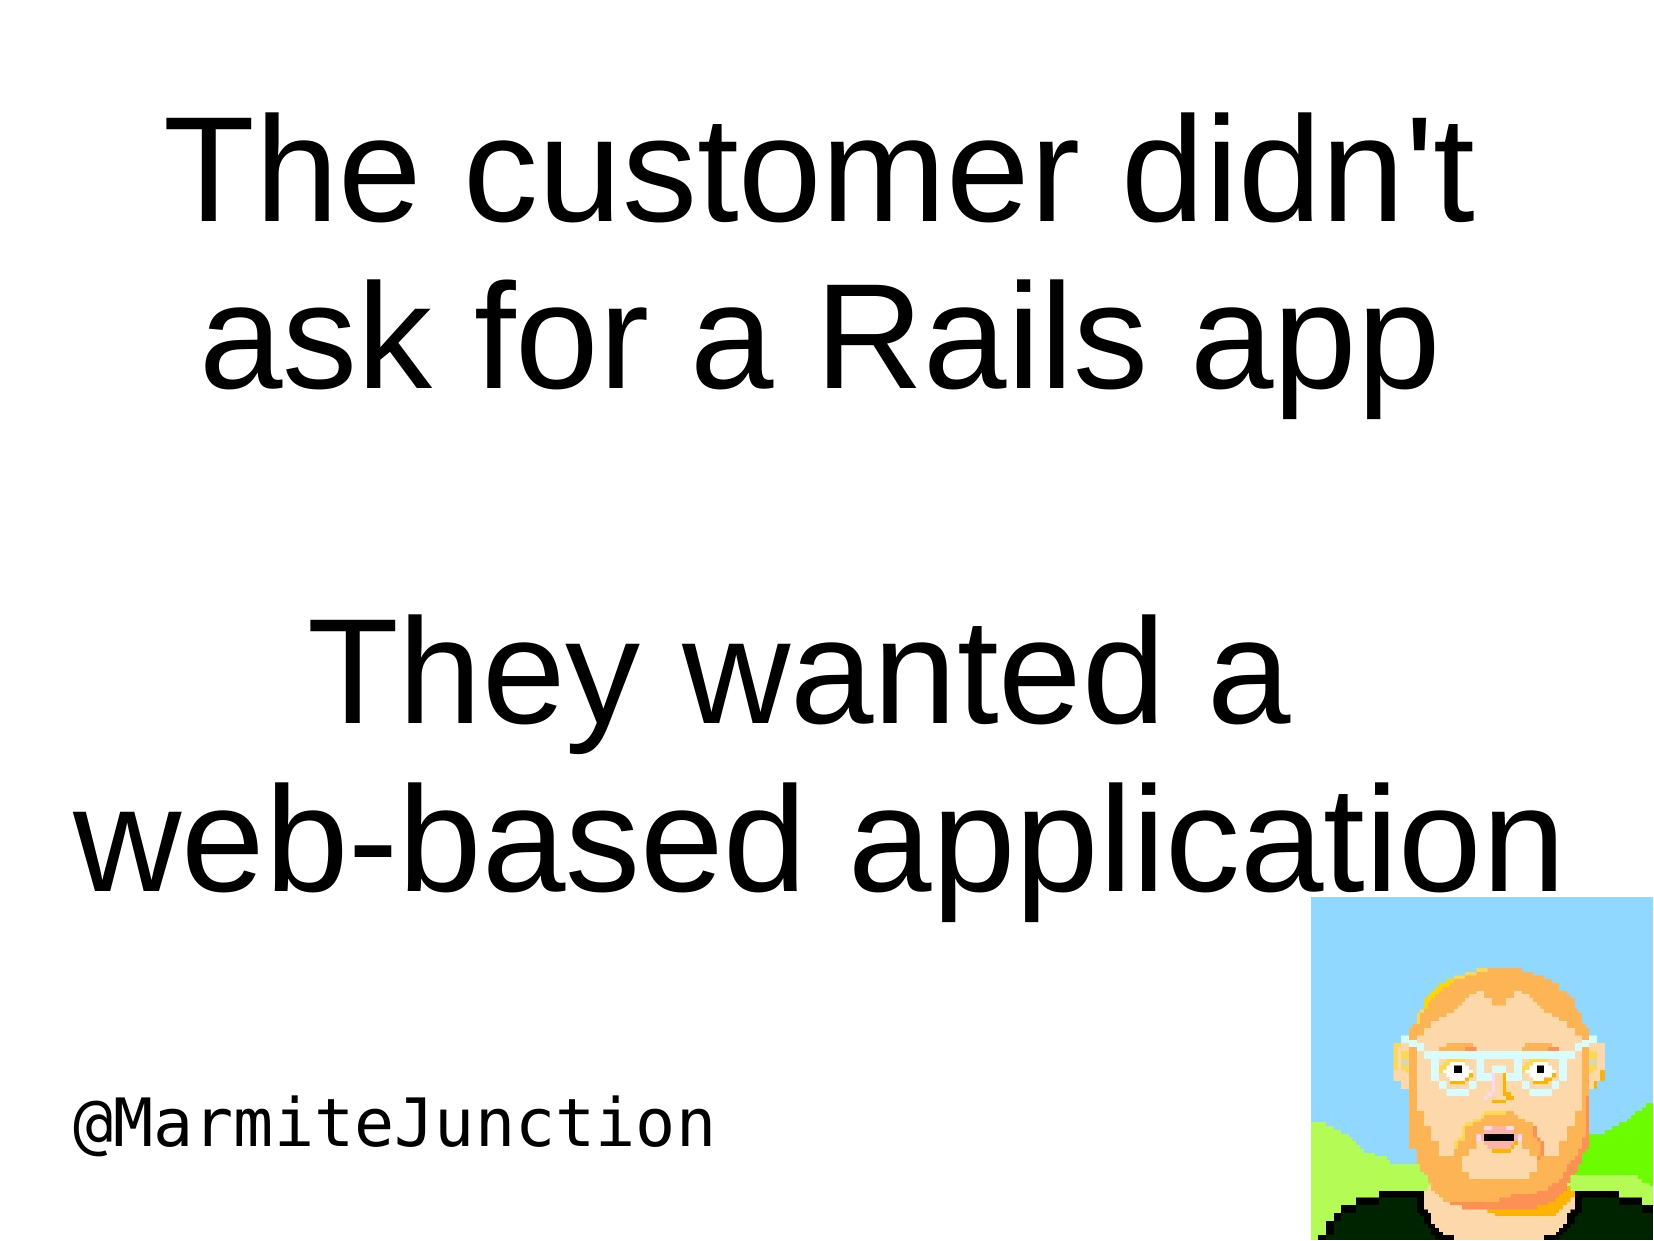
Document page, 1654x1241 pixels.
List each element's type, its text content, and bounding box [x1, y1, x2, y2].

text_box The customer didn't ask for a Rails app They wanted a web-based application [59, 78, 1654, 934]
picture [1311, 934, 1653, 1240]
text_box @MarmiteJunction [58, 1076, 733, 1170]
